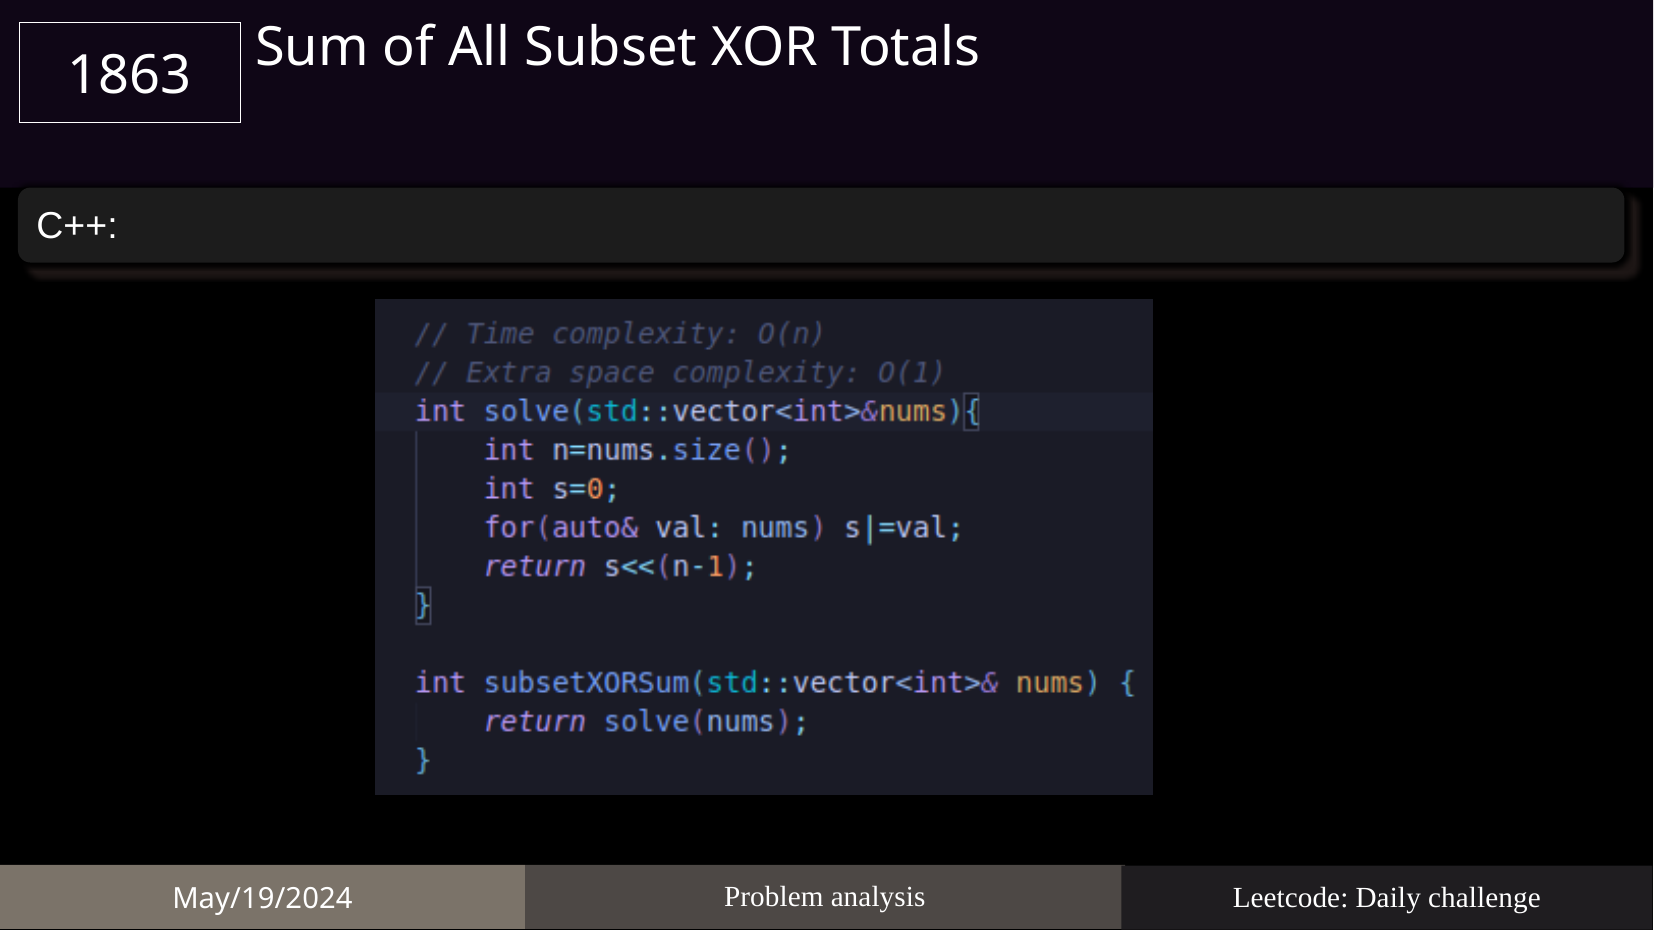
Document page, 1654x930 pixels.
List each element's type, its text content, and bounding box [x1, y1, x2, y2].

picture [375, 299, 1153, 795]
text_box C++: [17, 187, 1625, 263]
